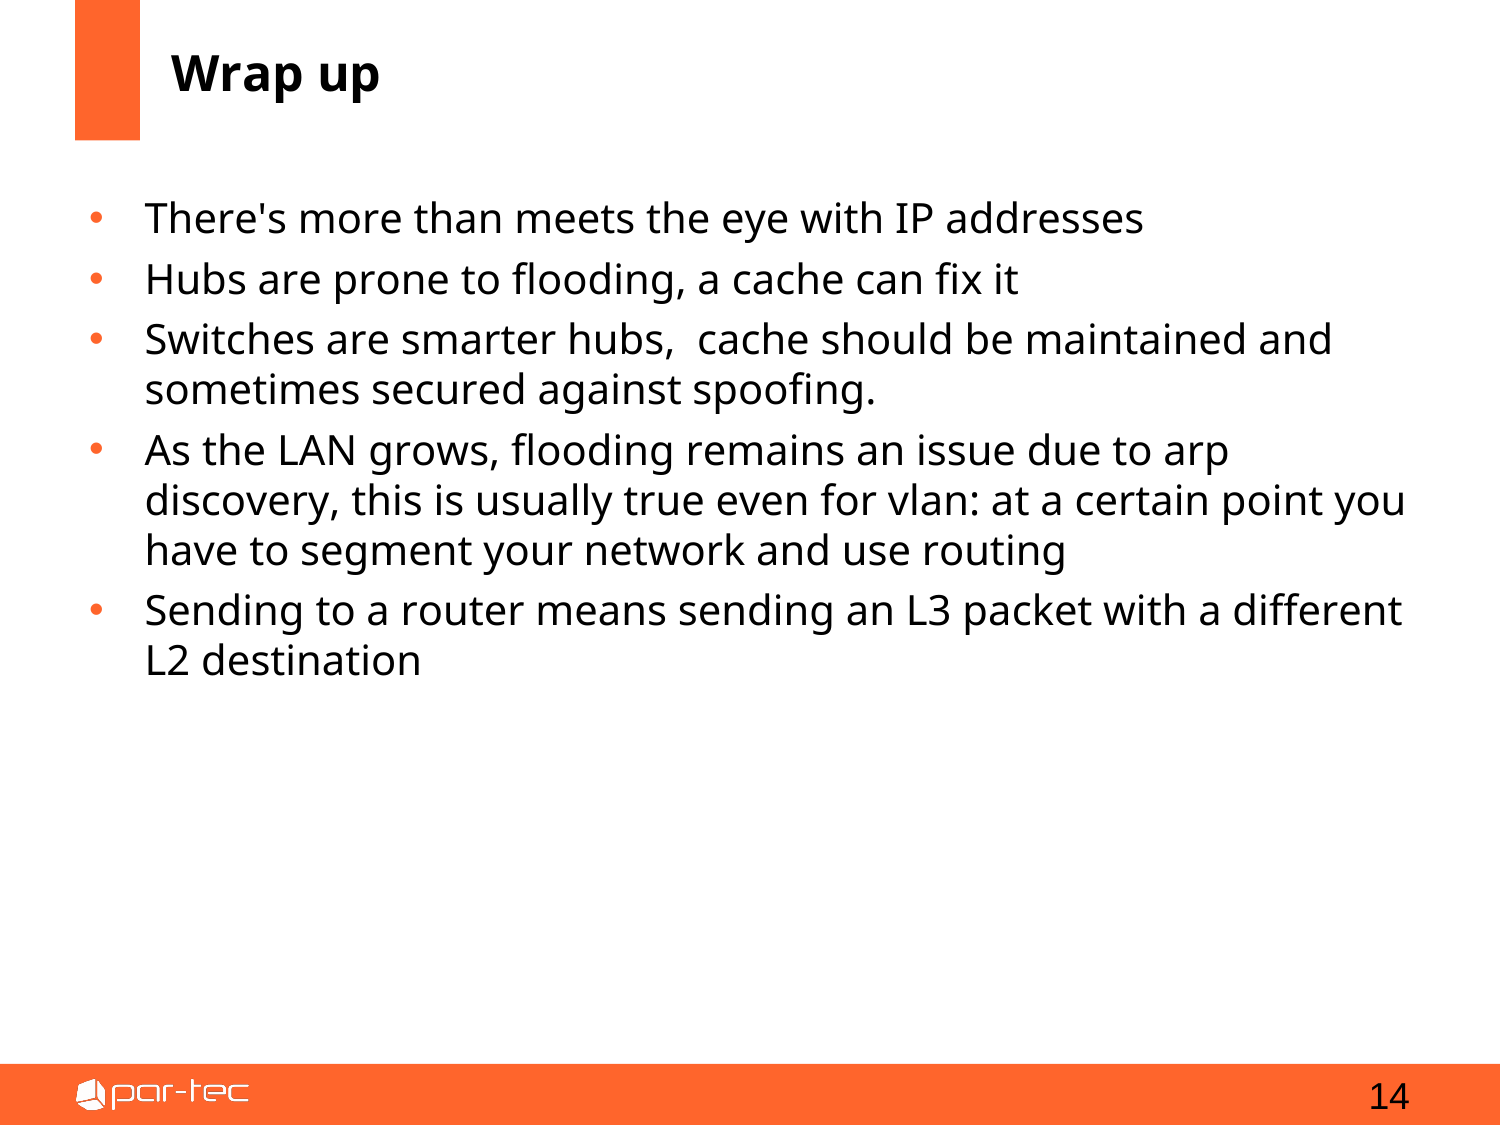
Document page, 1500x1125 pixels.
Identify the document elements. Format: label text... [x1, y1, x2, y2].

picture [75, 1077, 250, 1116]
text_box Wrap up [171, 0, 1424, 143]
text_box There's more than meets the eye with IP addresses Hubs are prone to flooding, a cache can fix it Switches are smarter hubs, cache should be maintained and sometimes secured against spoofing. As the LAN grows, flooding remains an issue due to arp discovery, this is usually true even for vlan: at a certain point you have to segment your network and use routing Sending to a router means sending an L3 packet with a different L2 destination [74, 184, 1425, 1030]
